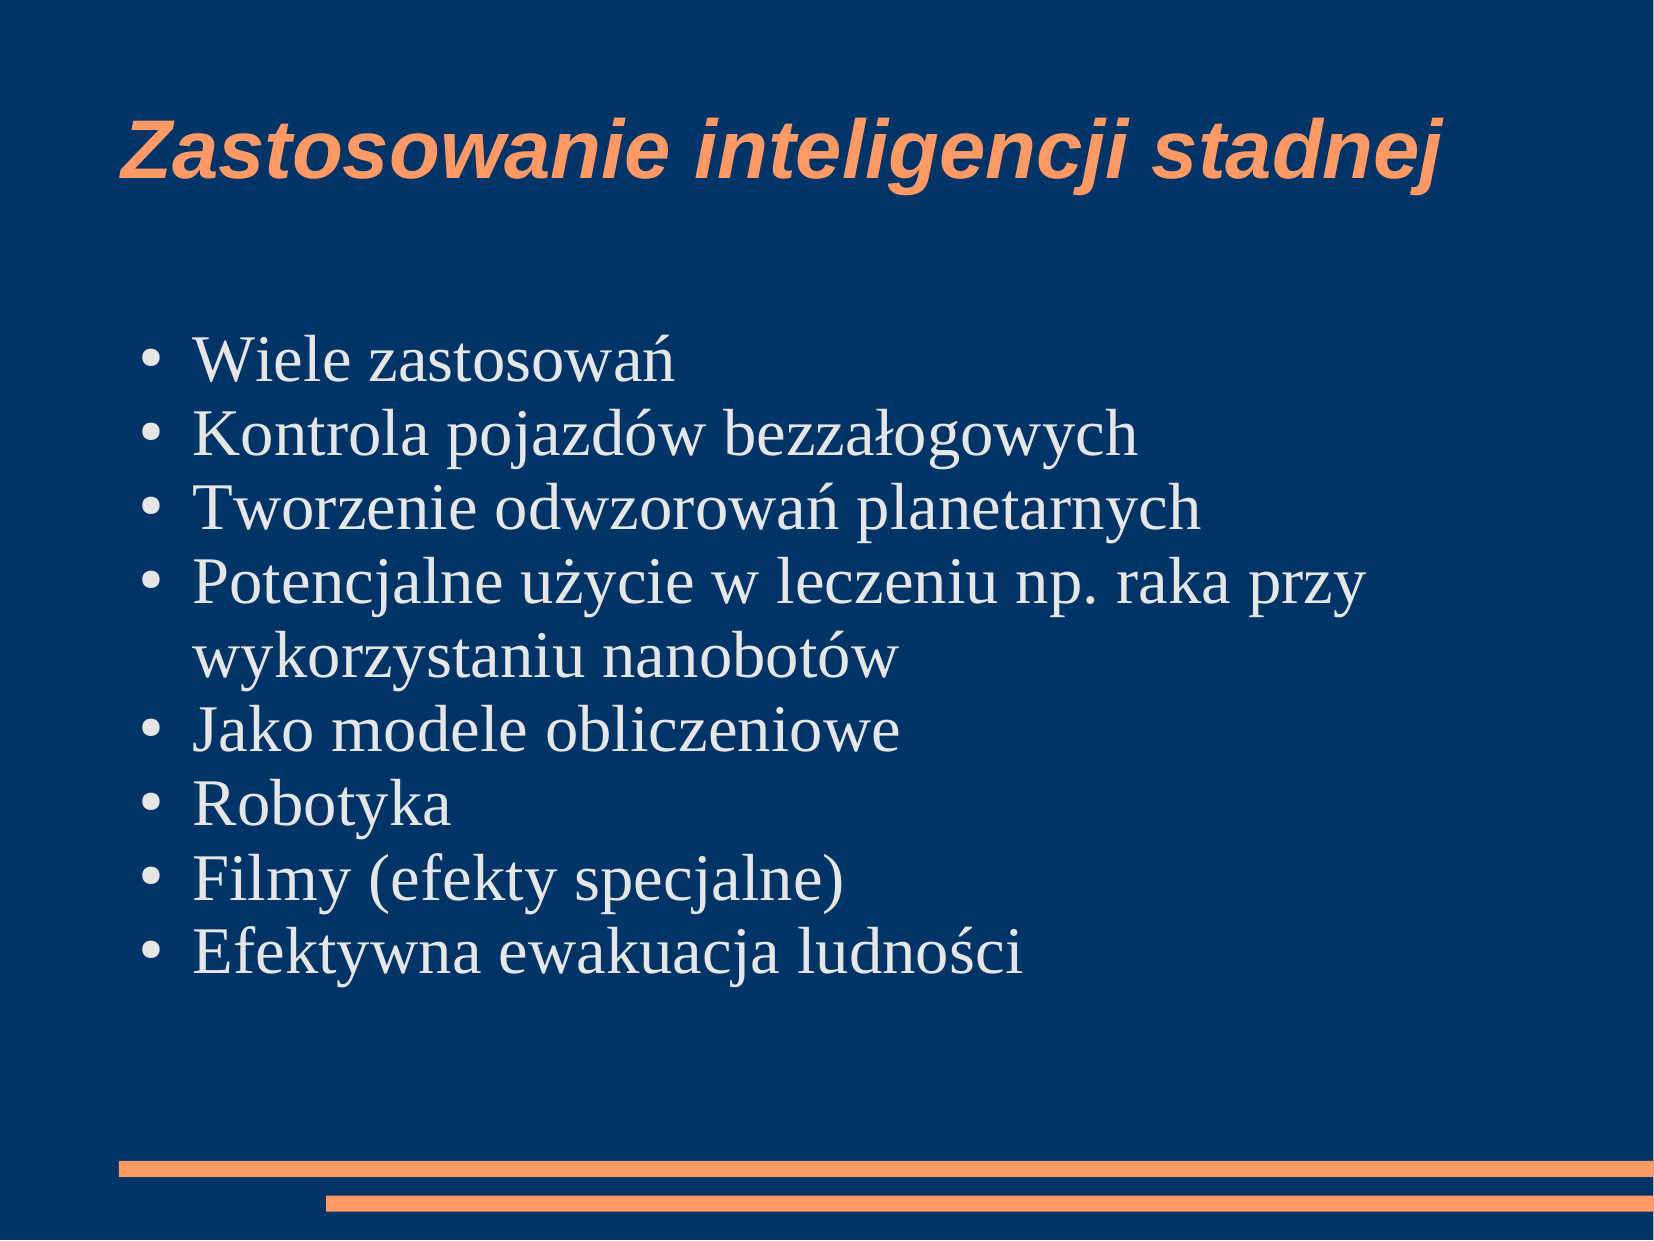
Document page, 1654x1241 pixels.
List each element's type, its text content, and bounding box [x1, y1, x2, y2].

title Zastosowanie inteligencji stadnej [121, 46, 1534, 254]
list Wiele zastosowań Kontrola pojazdów bezzałogowych Tworzenie odwzorowań planetarnych Potencjalne użycie w leczeniu np. raka przy wykorzystaniu nanobotów Jako modele obliczeniowe Robotyka Filmy (efekty specjalne) Efektywna ewakuacja ludności [121, 322, 1561, 1132]
